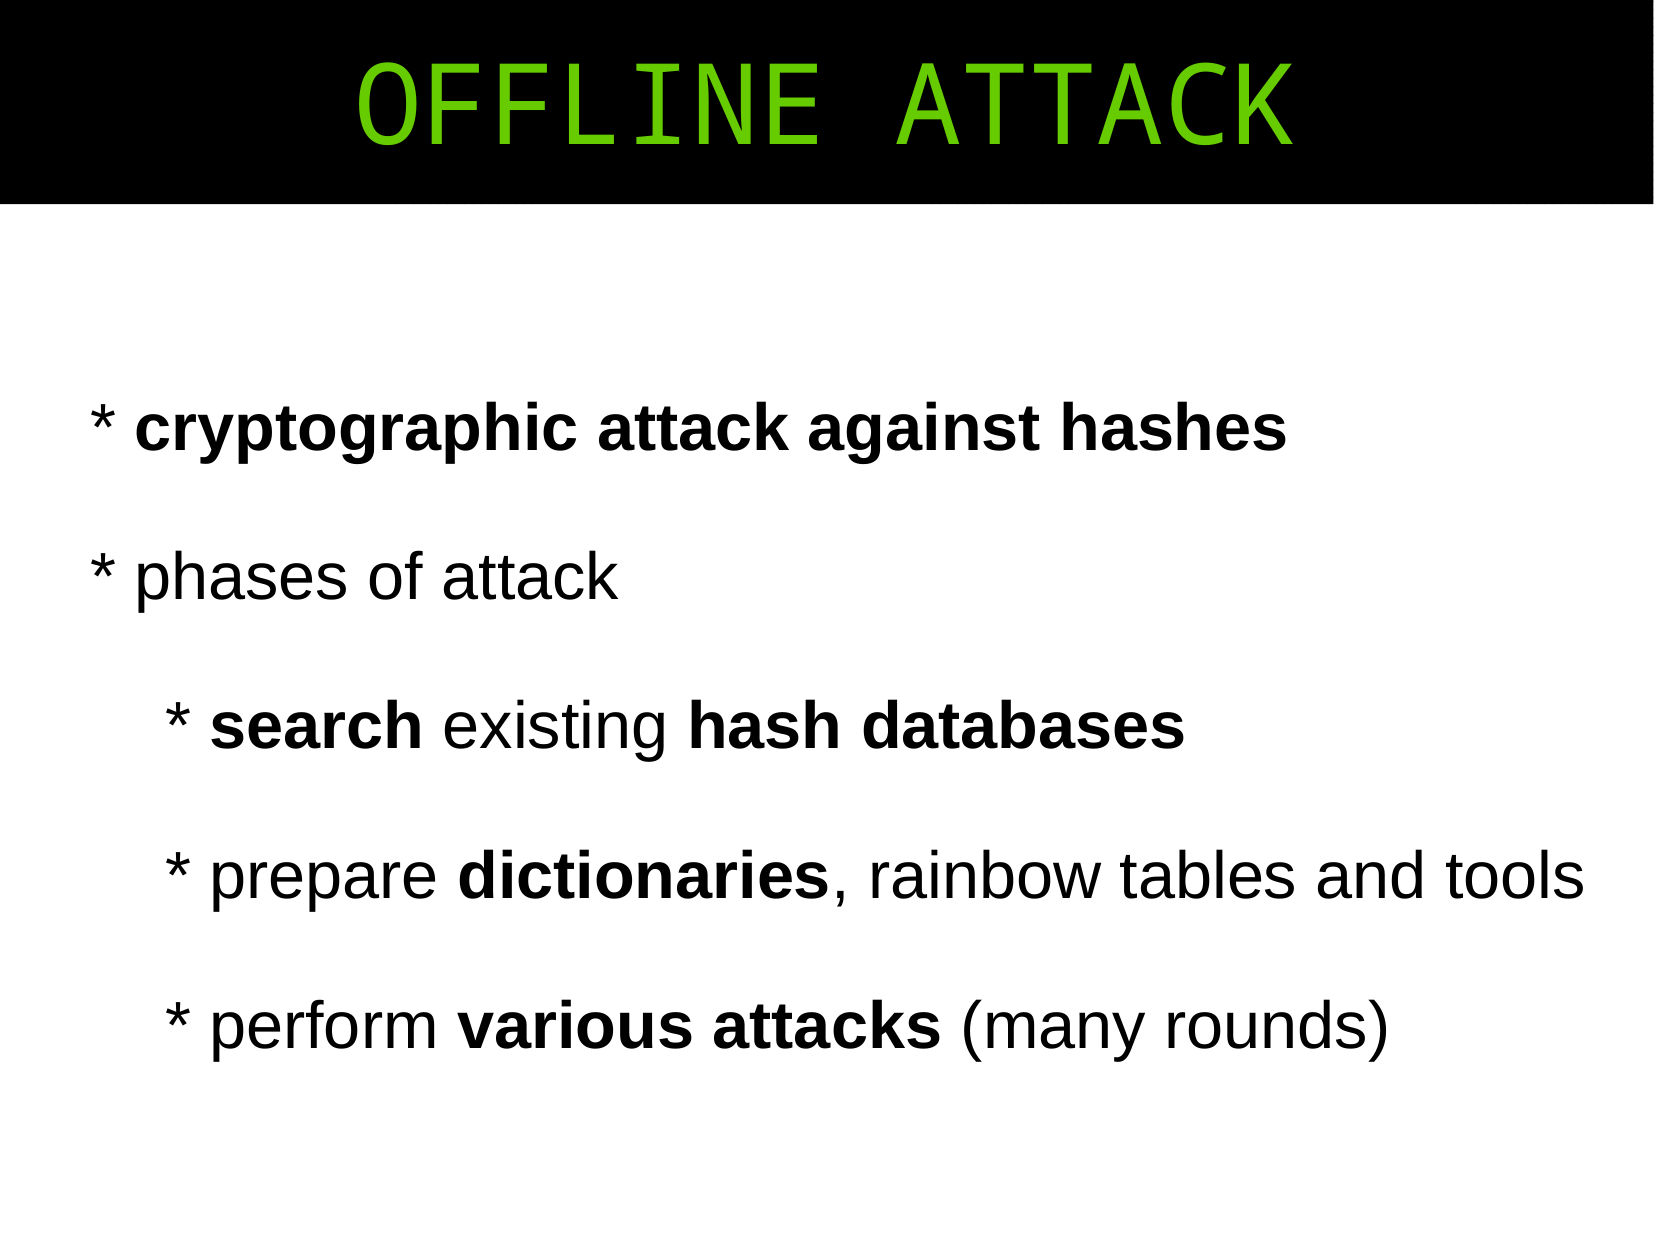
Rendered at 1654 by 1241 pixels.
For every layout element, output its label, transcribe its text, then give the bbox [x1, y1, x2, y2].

subtitle * cryptographic attack against hashes * phases of attack * search existing hash databases * prepare dictionaries, rainbow tables and tools * perform various attacks (many rounds) [90, 305, 1621, 1146]
title OFFLINE ATTACK [0, 0, 1654, 205]
